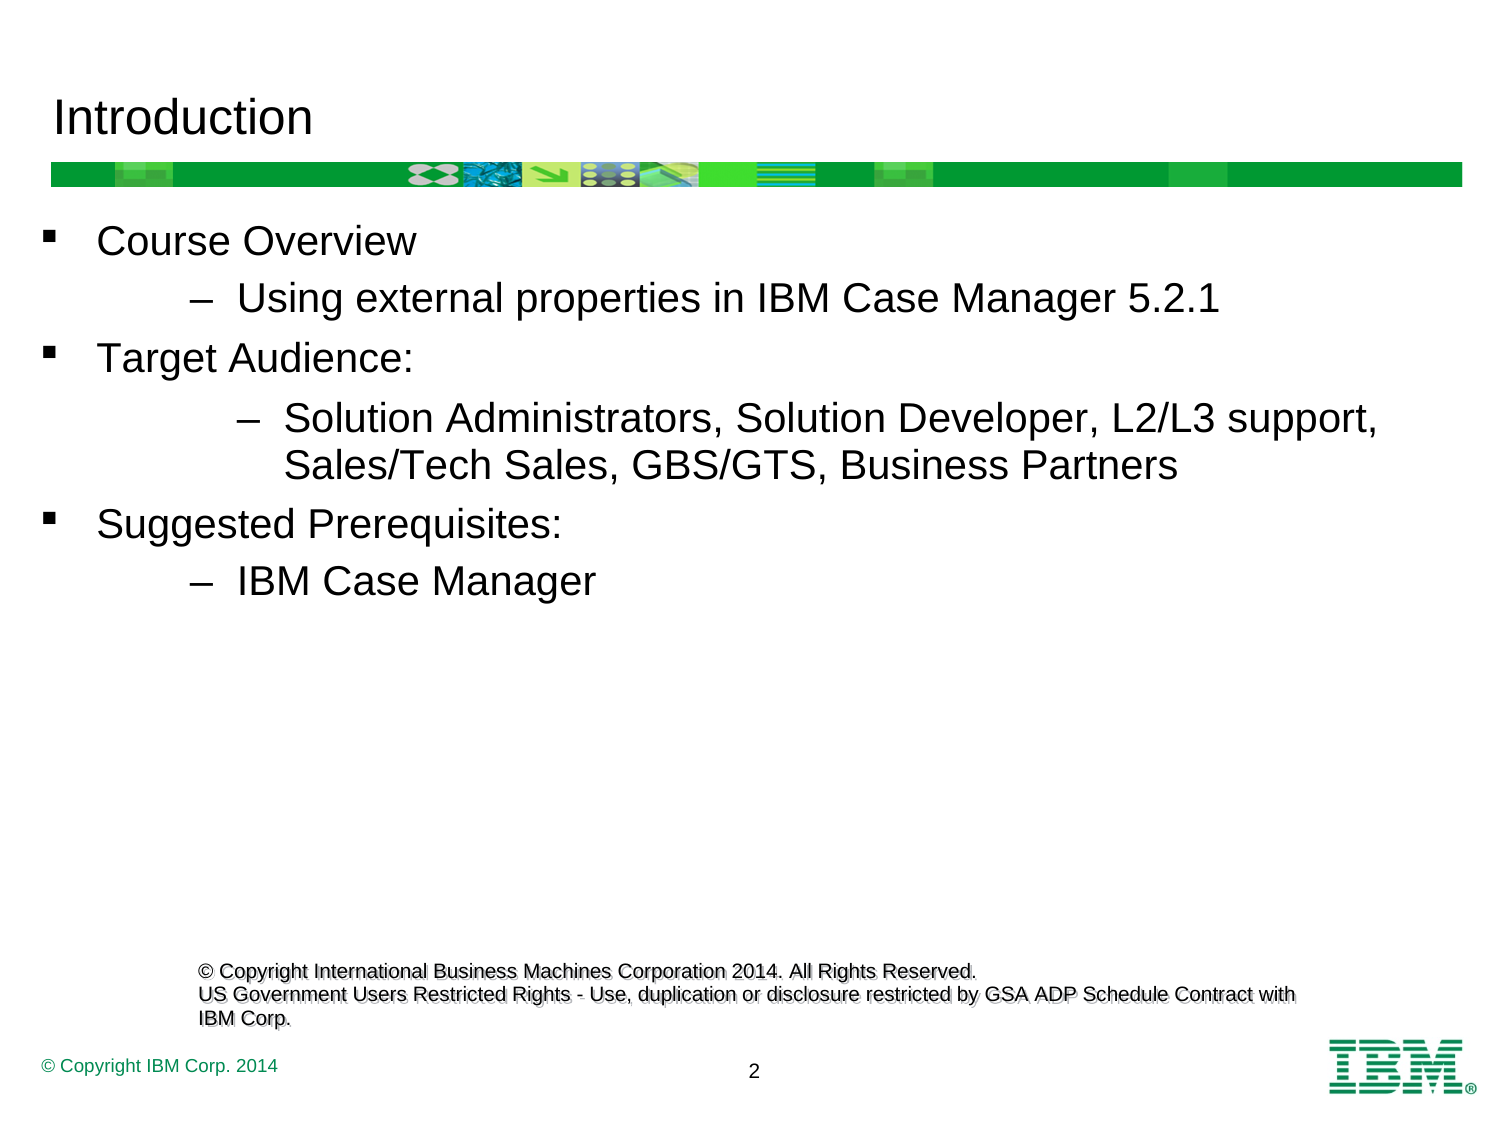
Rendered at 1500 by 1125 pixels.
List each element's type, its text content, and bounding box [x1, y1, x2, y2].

picture [50, 161, 1463, 189]
list Course Overview Using external properties in IBM Case Manager 5.2.1 Target Audience: Solution Administrators, Solution Developer, L2/L3 support, Sales/Tech Sales, GBS/GTS, Business Partners Suggested Prerequisites: IBM Case Manager [24, 208, 1463, 1038]
picture [1327, 1037, 1479, 1096]
title Introduction [37, 45, 1388, 188]
text_box © Copyright International Business Machines Corporation 2014. All Rights Reserved. US Government Users Restricted Rights - Use, duplication or disclosure restricted by GSA ADP Schedule Contract with IBM Corp. [183, 952, 1318, 1068]
